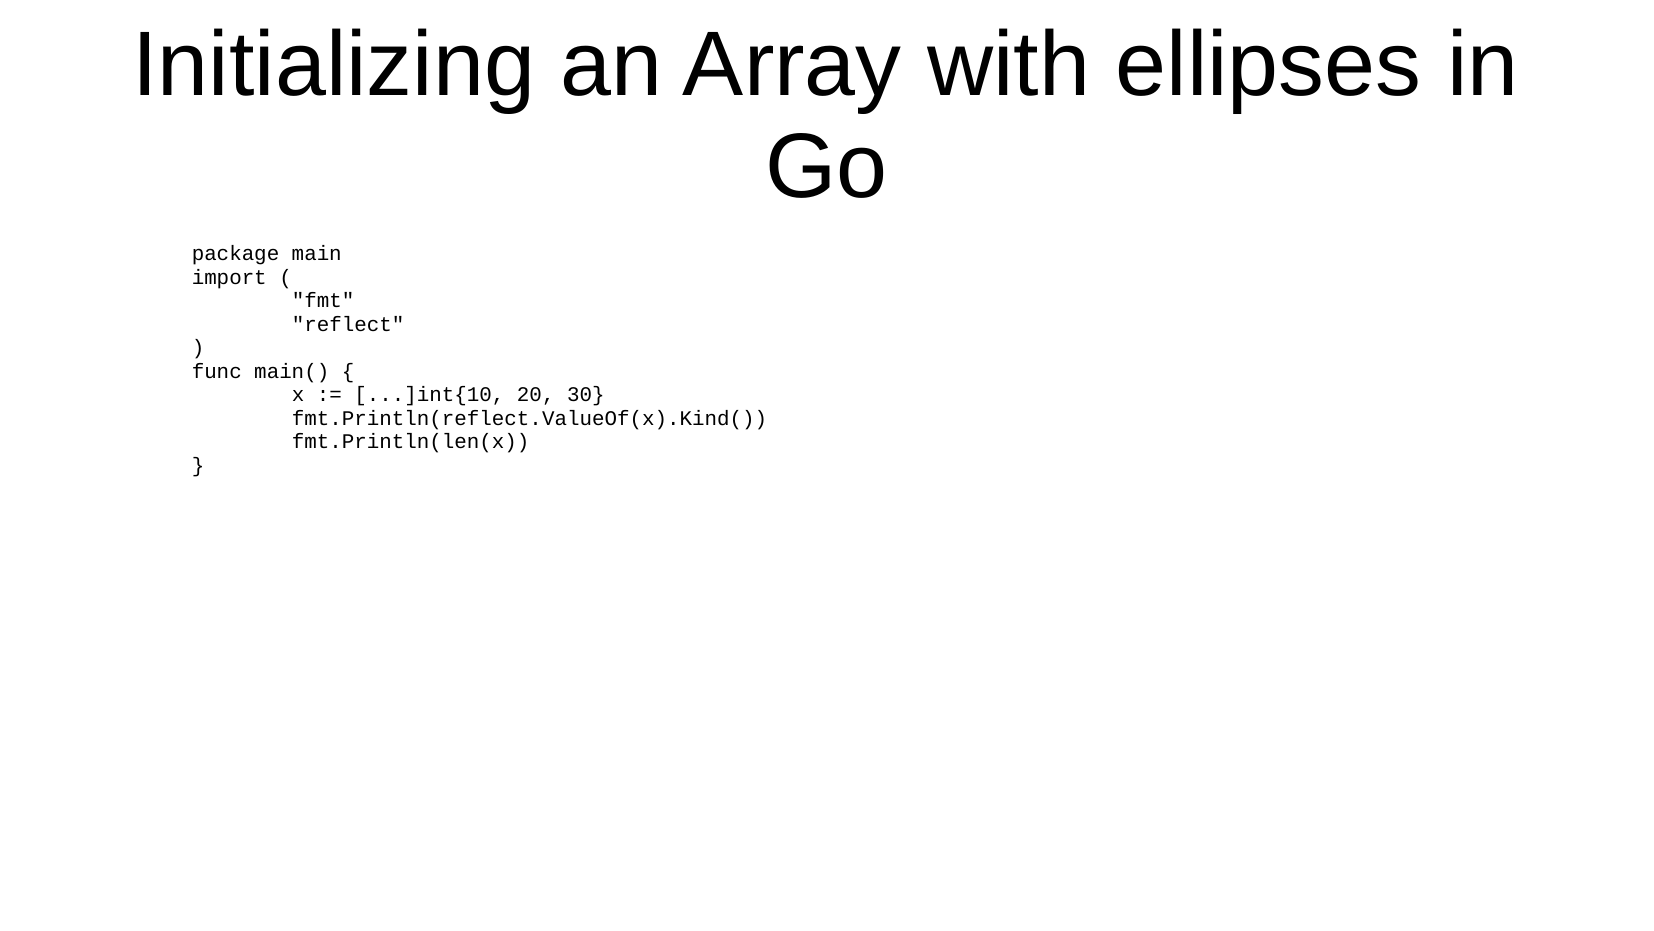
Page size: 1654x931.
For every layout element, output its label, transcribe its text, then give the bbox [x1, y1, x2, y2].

title Initializing an Array with ellipses in Go [82, 12, 1571, 218]
text_box package main import ( "fmt" "reflect" ) func main() { x := [...]int{10, 20, 30} fmt.Println(reflect.ValueOf(x).Kind()) fmt.Println(len(x)) } [177, 236, 1135, 686]
